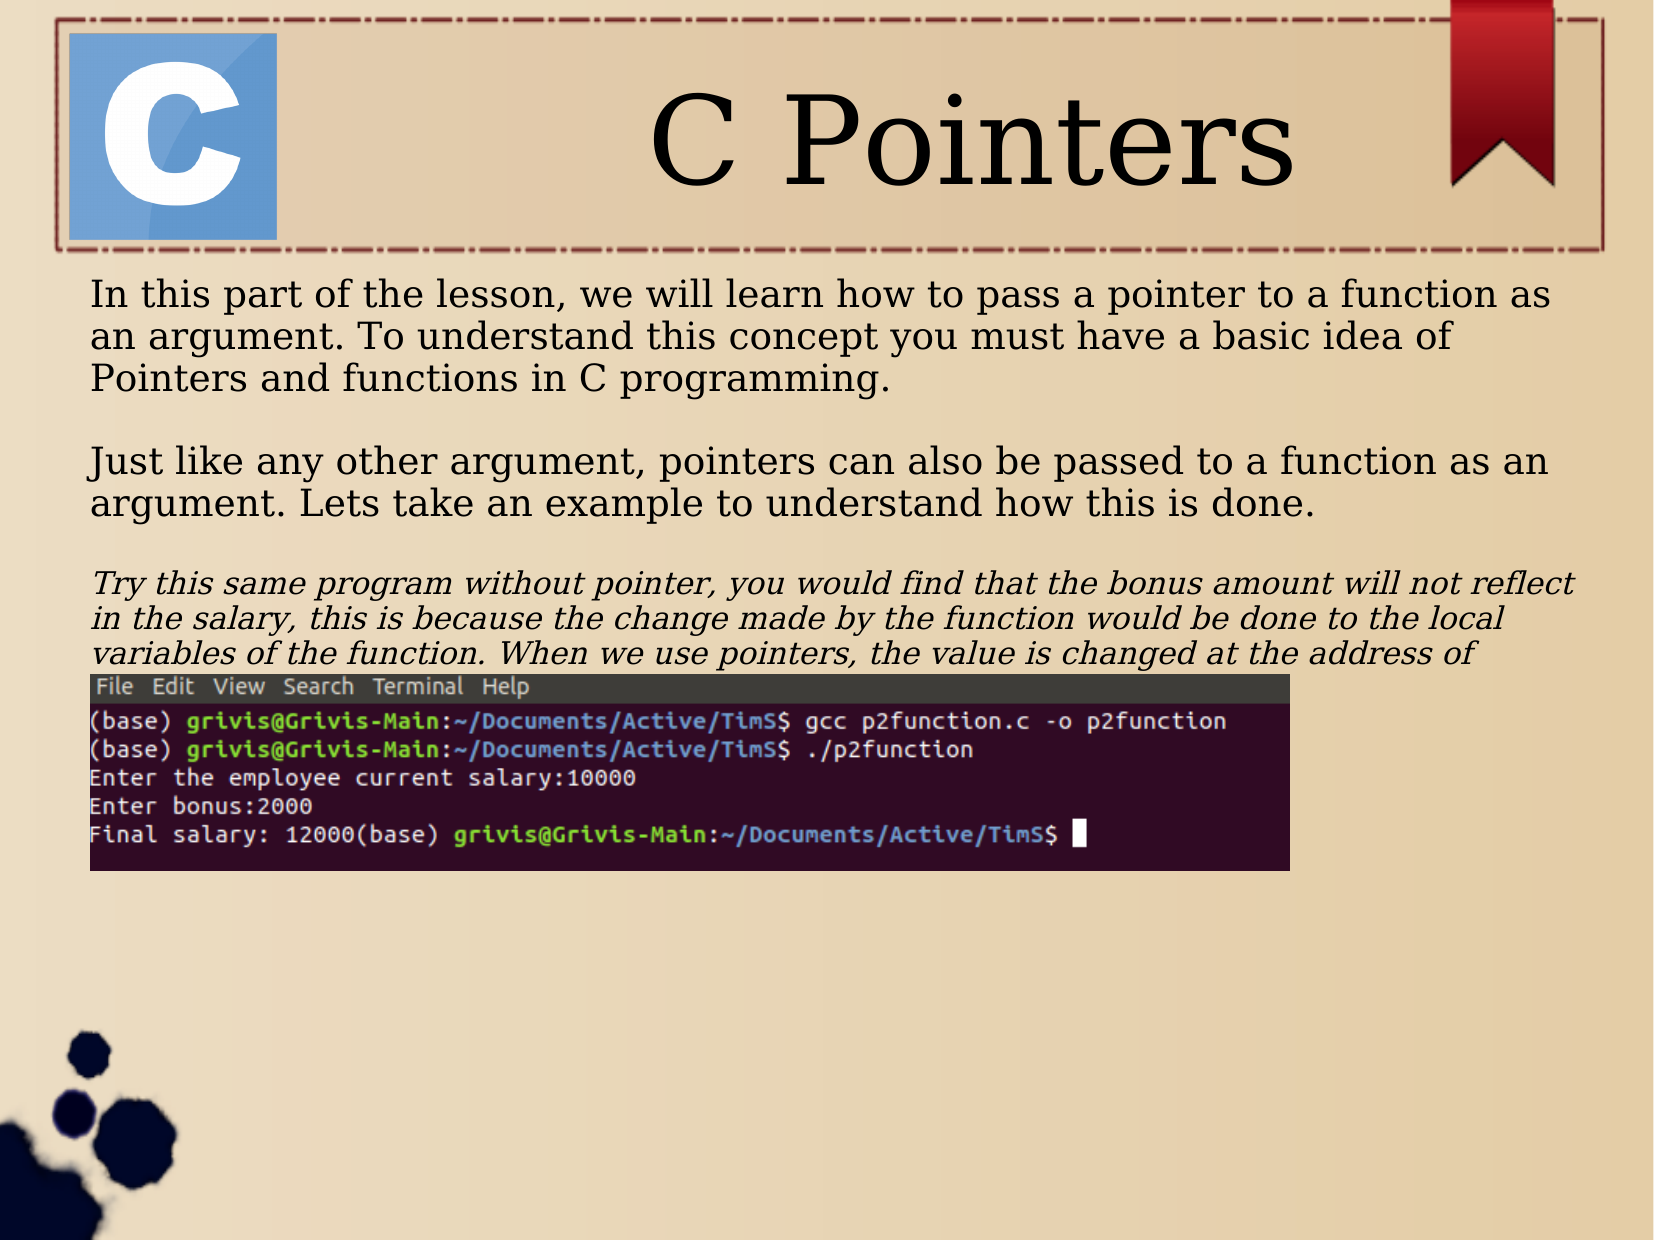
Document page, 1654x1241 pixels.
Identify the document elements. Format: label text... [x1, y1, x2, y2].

text_box In this part of the lesson, we will learn how to pass a pointer to a function as an argument. To understand this concept you must have a basic idea of Pointers and functions in C programming. Just like any other argument, pointers can also be passed to a function as an argument. Lets take an example to understand how this is done. Try this same program without pointer, you would find that the bonus amount will not reflect in the salary, this is because the change made by the function would be done to the local variables of the function. When we use pointers, the value is changed at the address of variable [75, 266, 1606, 637]
title C Pointers [495, 47, 1413, 229]
picture [0, 0, 1654, 1240]
